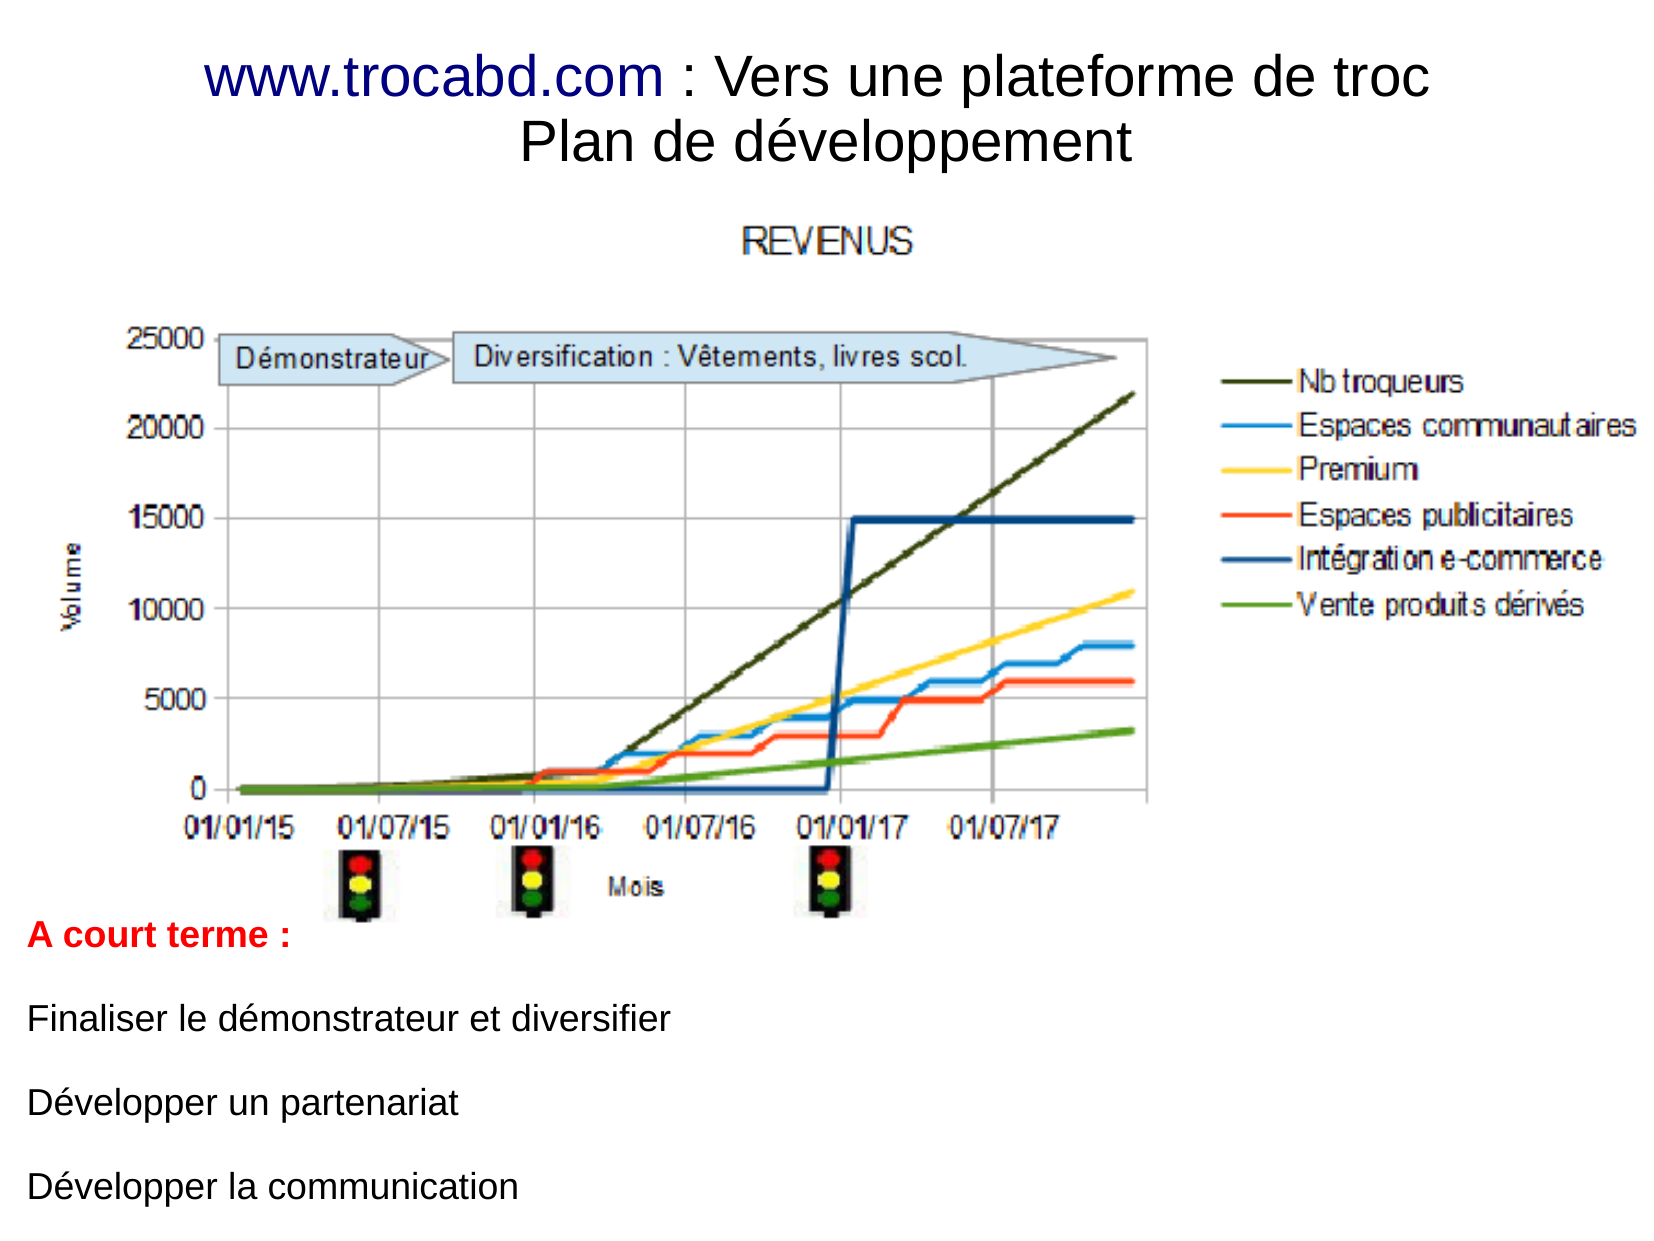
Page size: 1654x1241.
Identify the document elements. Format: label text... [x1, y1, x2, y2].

title www.trocabd.com : Vers une plateforme de troc Plan de développement [82, 5, 1571, 183]
picture [0, 183, 1654, 937]
text_box A court terme : Finaliser le démonstrateur et diversifier Développer un partenariat Développer la communication [11, 906, 733, 1217]
